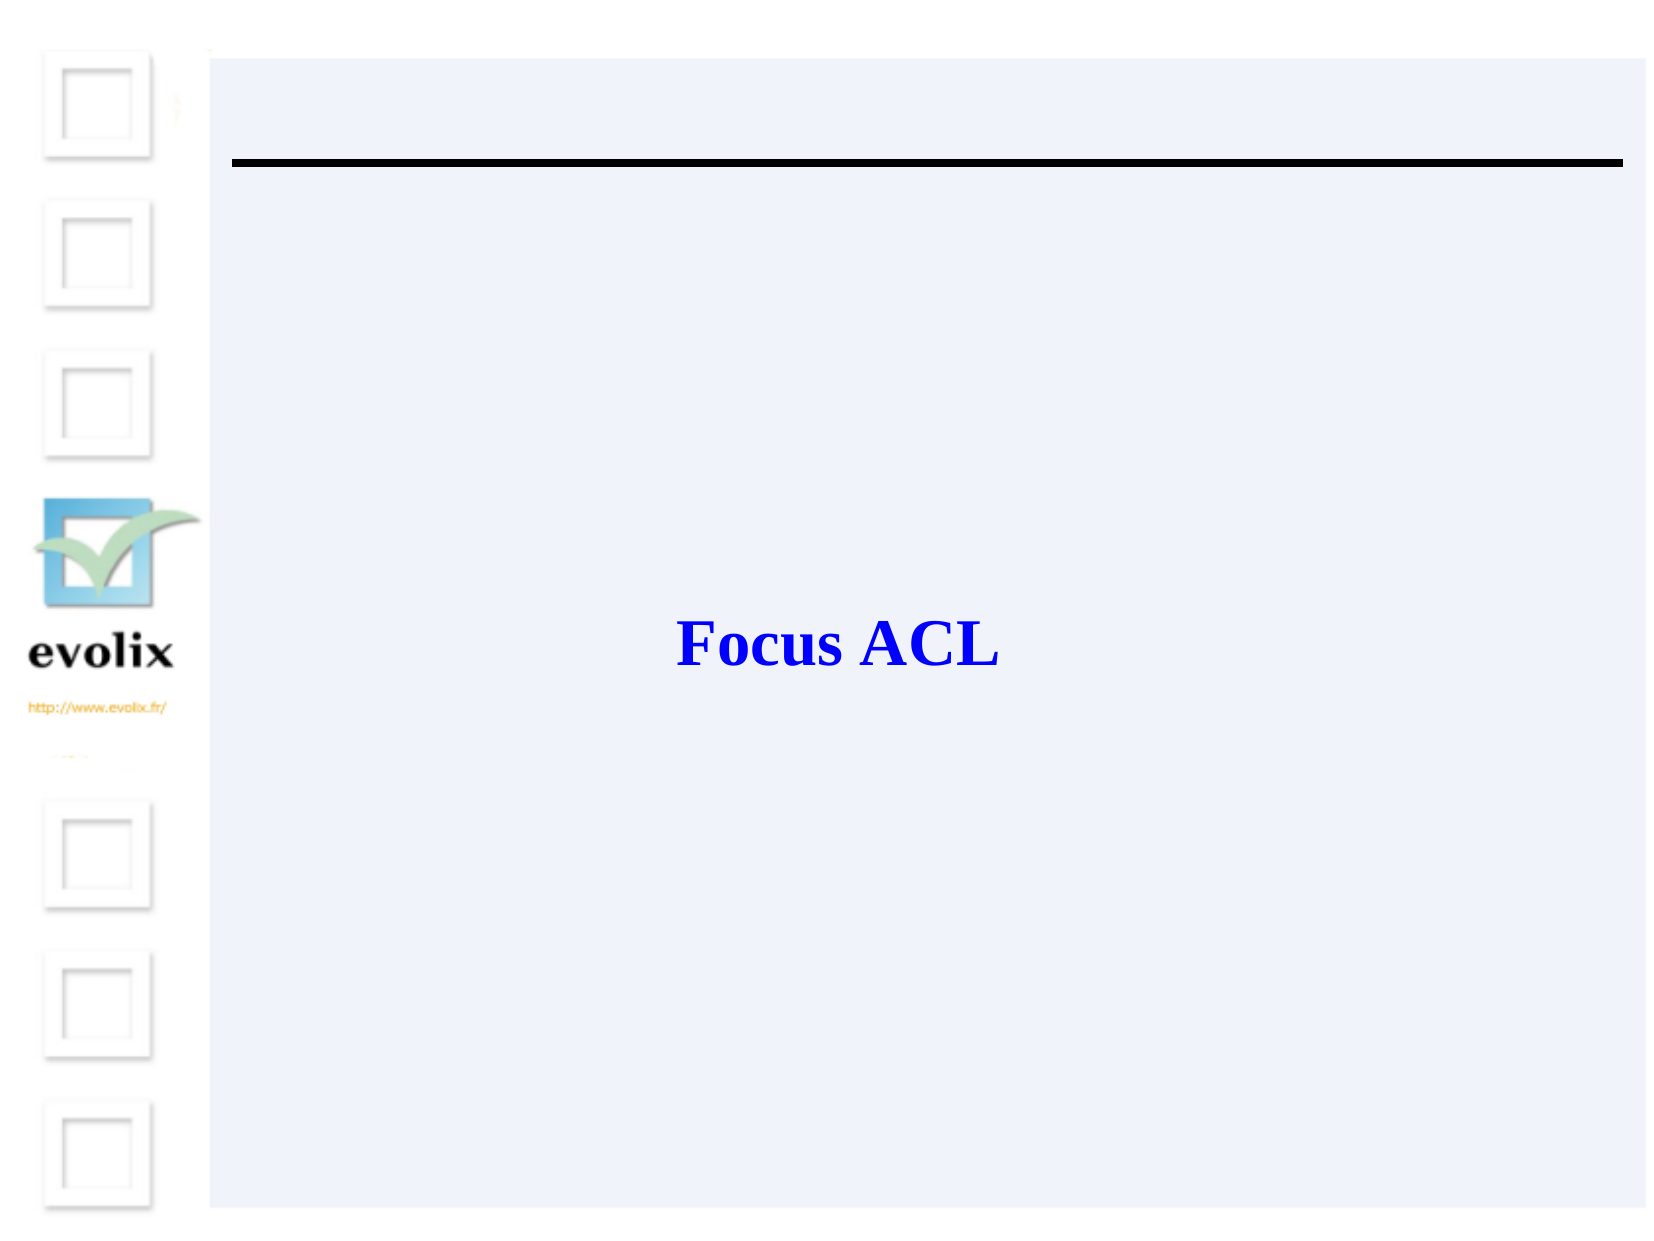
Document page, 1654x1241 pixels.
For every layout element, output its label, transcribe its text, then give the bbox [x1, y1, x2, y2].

subtitle Focus ACL [106, 218, 1571, 1067]
picture [0, 49, 1654, 1218]
